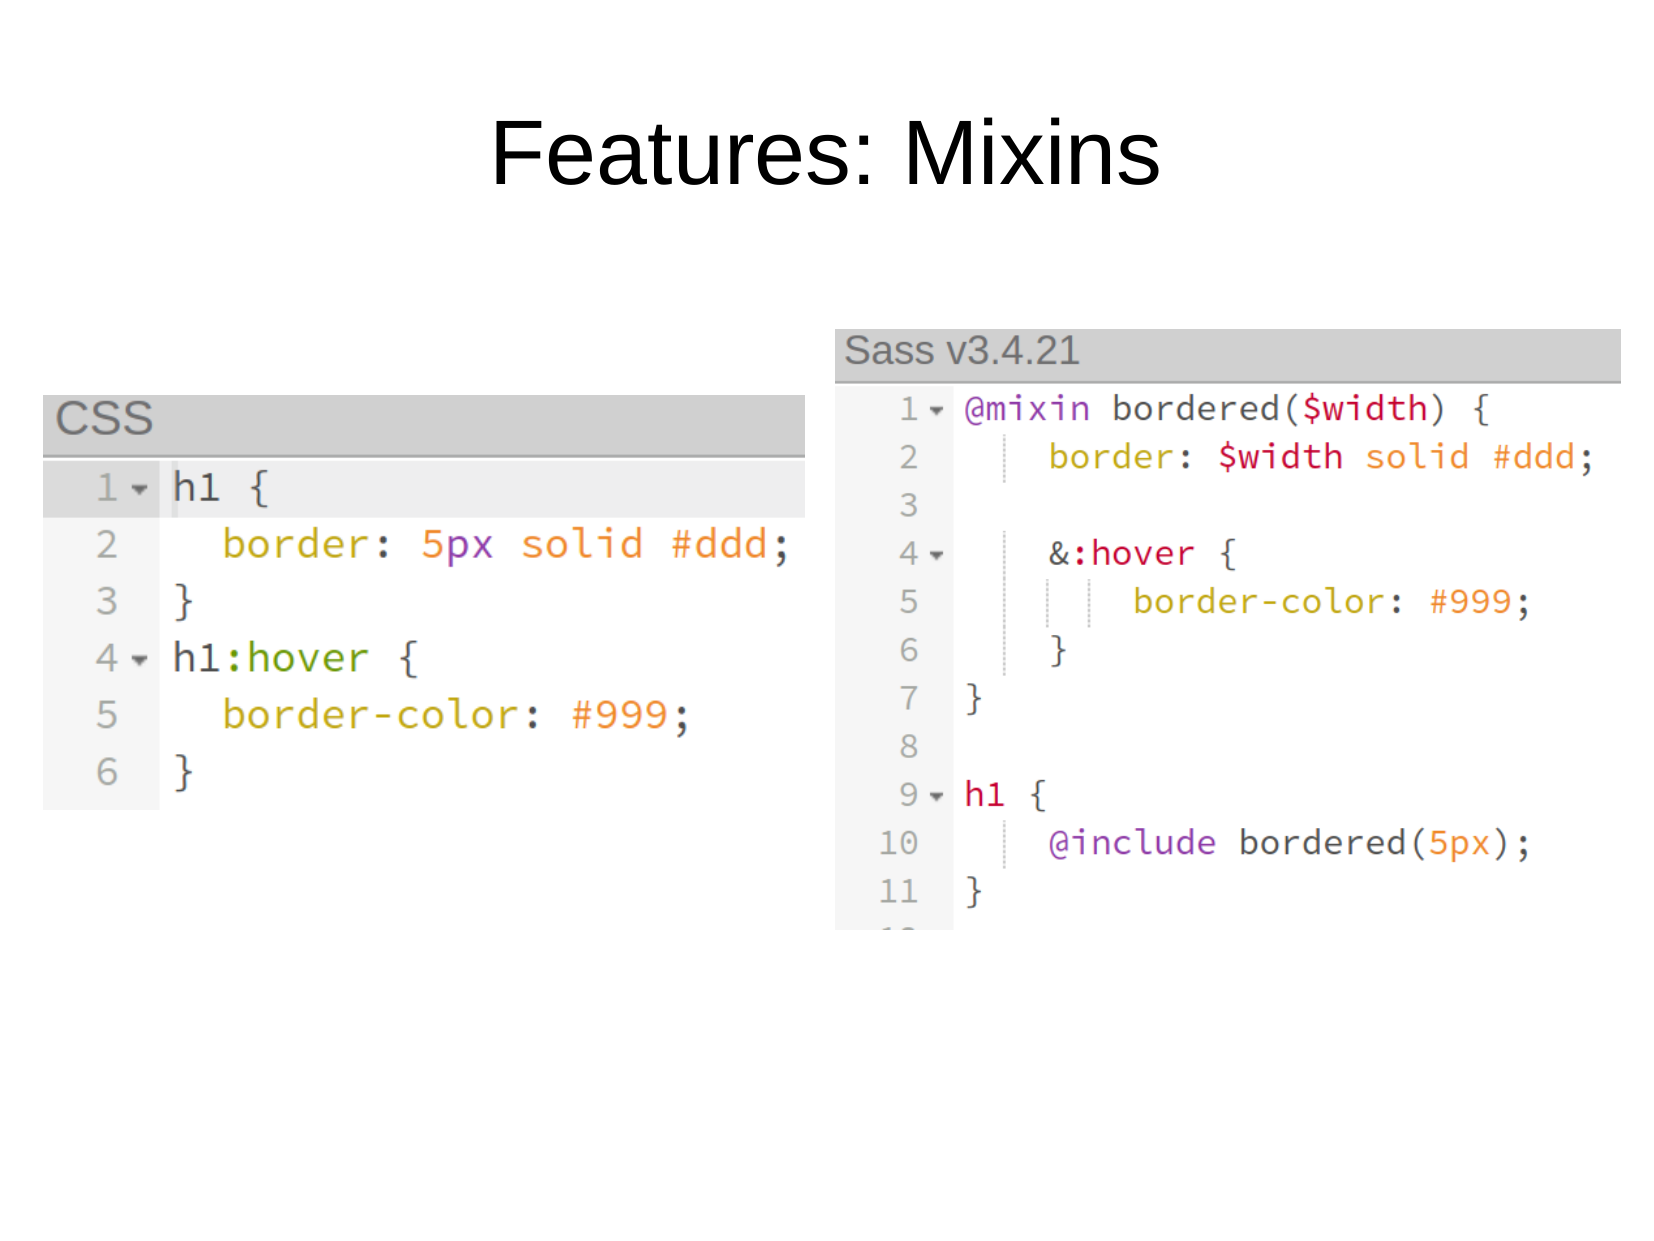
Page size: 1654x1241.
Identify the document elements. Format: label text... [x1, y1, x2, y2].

title Features: Mixins [82, 49, 1571, 257]
picture [835, 329, 1621, 930]
picture [43, 395, 805, 811]
